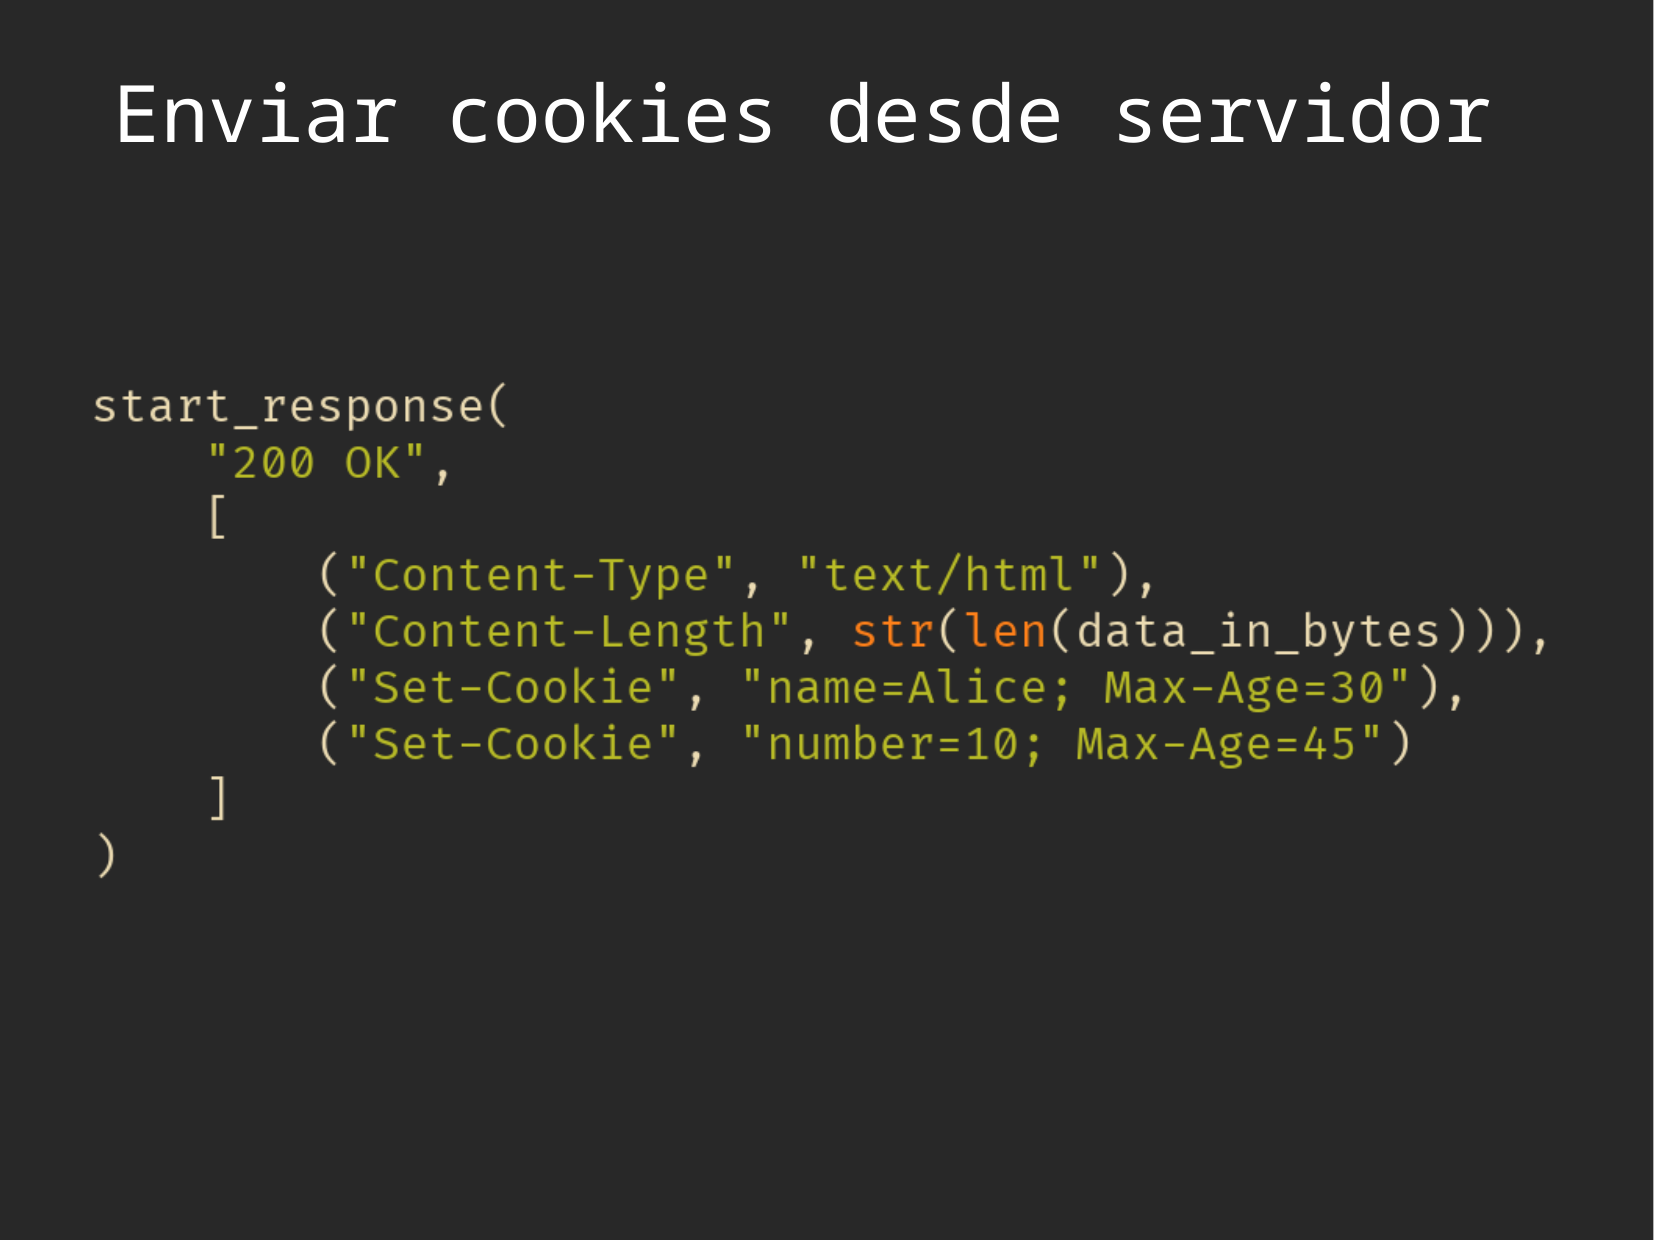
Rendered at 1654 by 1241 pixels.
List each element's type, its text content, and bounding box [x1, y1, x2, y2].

text_box Enviar cookies desde servidor [98, 50, 1554, 243]
picture [32, 367, 1586, 922]
